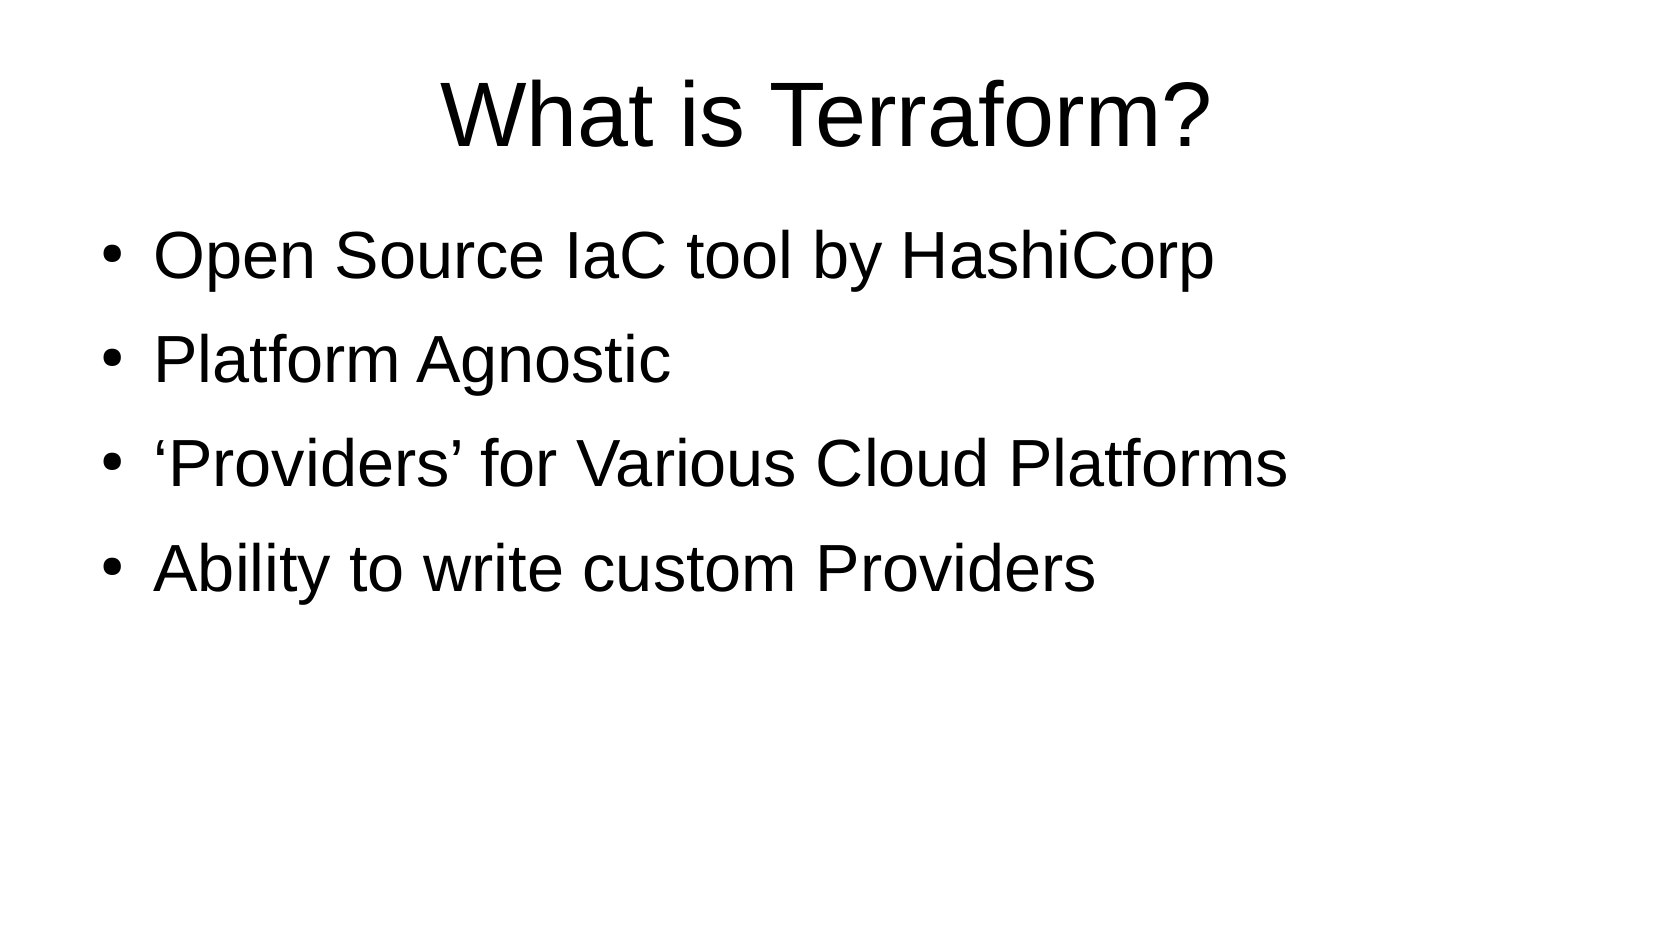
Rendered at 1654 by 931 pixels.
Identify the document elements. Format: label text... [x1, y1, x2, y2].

title What is Terraform? [82, 37, 1571, 193]
list Open Source IaC tool by HashiCorp Platform Agnostic ‘Providers’ for Various Cloud Platforms Ability to write custom Providers [82, 217, 1571, 758]
